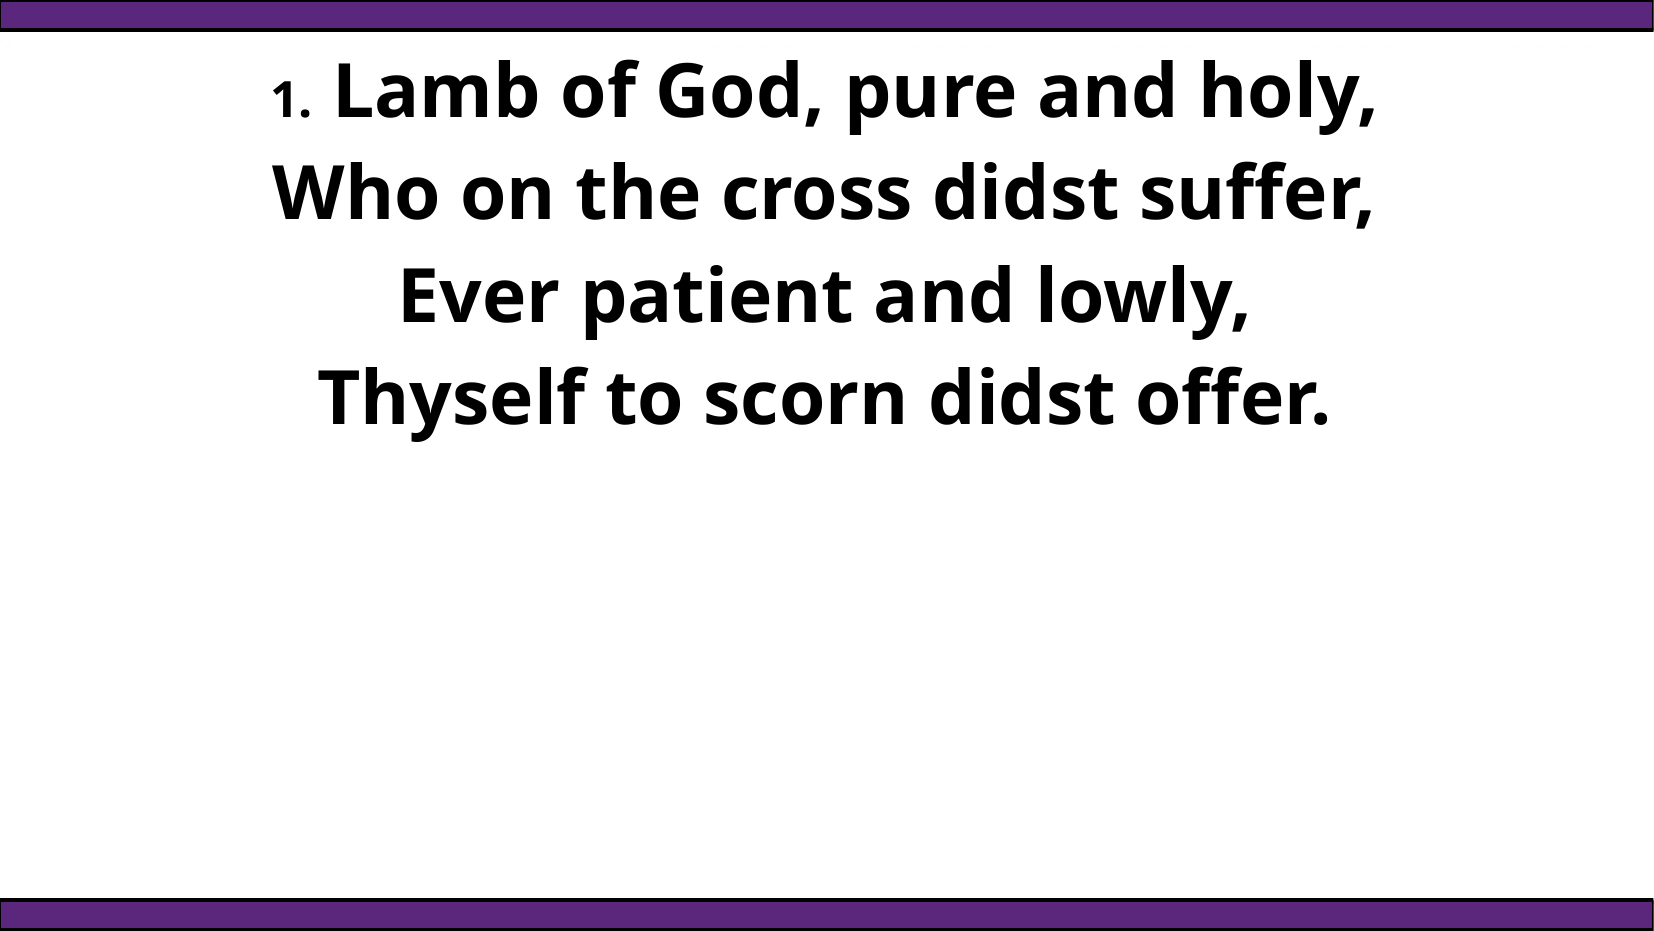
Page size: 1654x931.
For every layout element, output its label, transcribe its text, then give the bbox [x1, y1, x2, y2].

text_box [0, 0, 1654, 31]
text_box 1. Lamb of God, pure and holy, Who on the cross didst suffer, Ever patient and lowly, Thyself to scorn didst offer. [60, 30, 1591, 445]
text_box [0, 900, 1654, 931]
picture [0, 31, 1654, 900]
